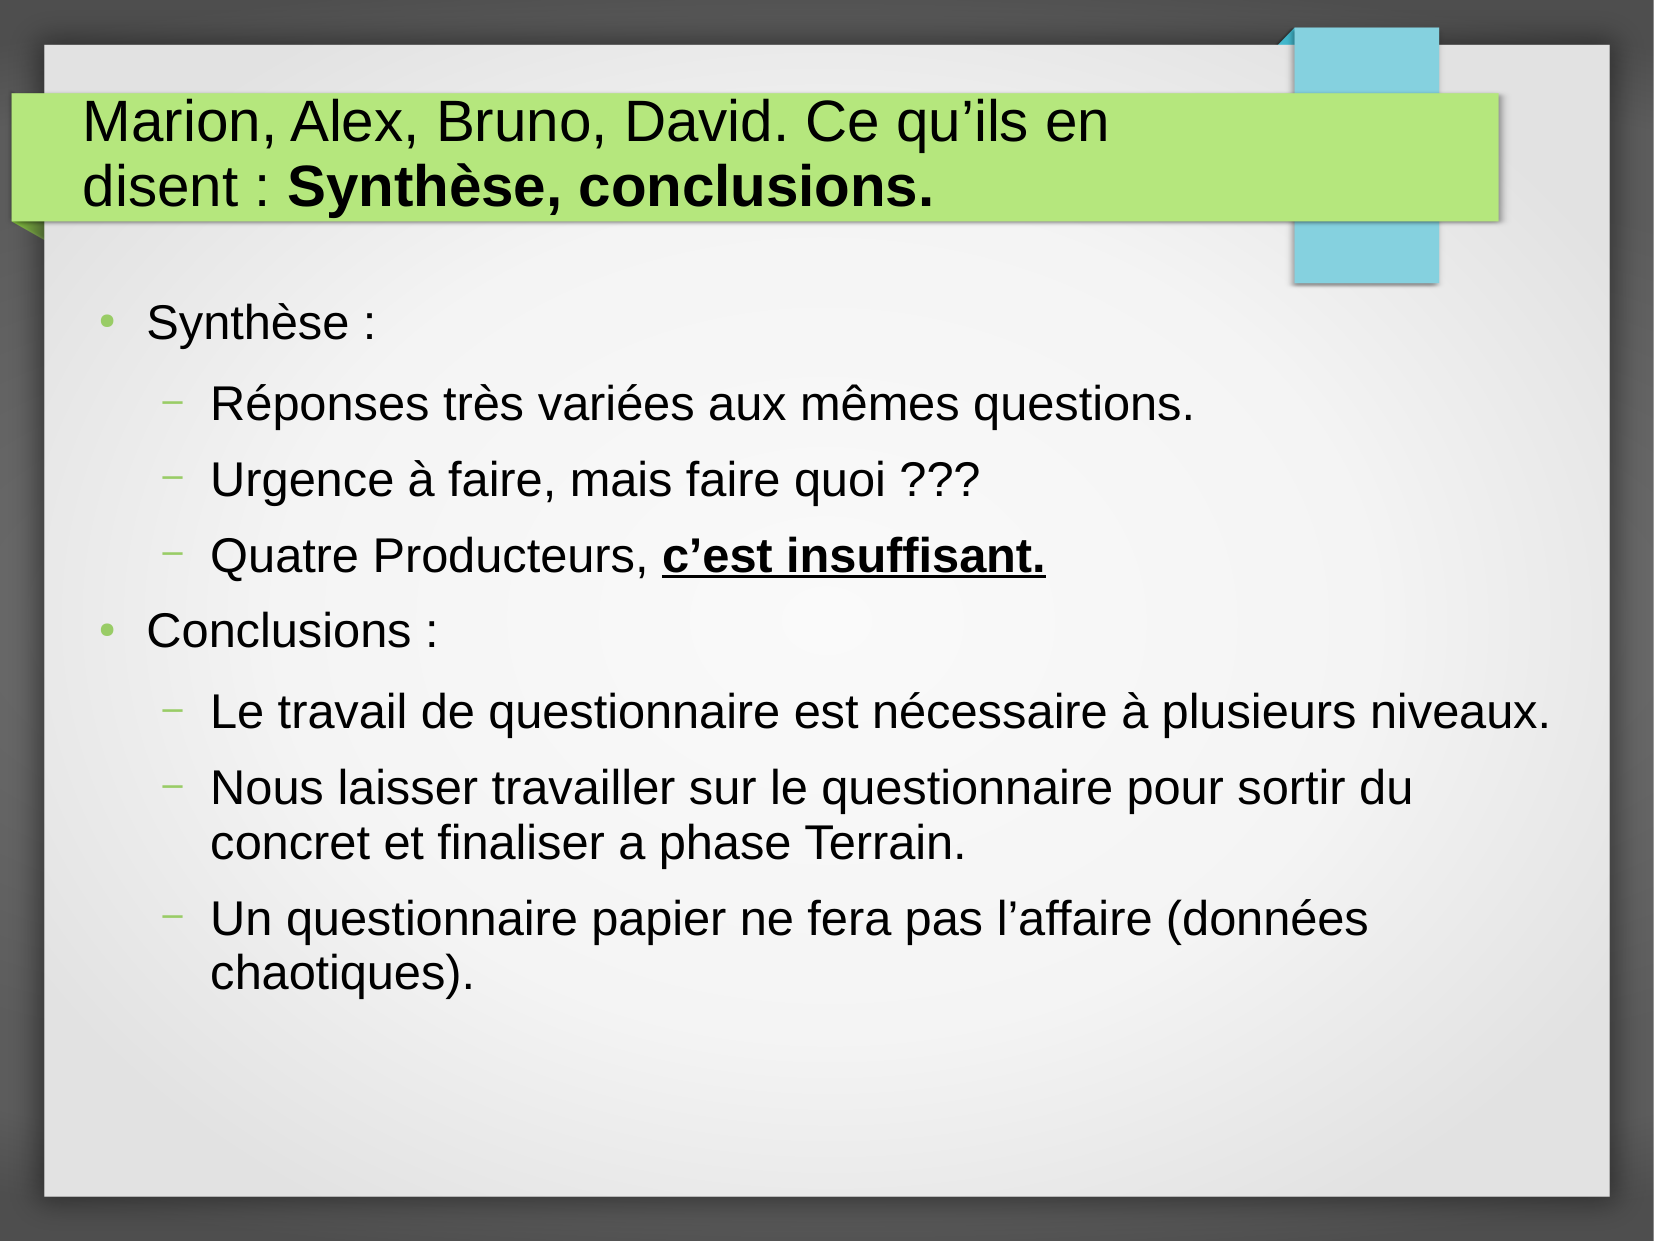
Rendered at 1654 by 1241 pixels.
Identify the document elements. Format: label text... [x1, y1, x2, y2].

list Synthèse : Réponses très variées aux mêmes questions. Urgence à faire, mais faire quoi ??? Quatre Producteurs, c’est insuffisant. Conclusions : Le travail de questionnaire est nécessaire à plusieurs niveaux. Nous laisser travailler sur le questionnaire pour sortir du concret et finaliser a phase Terrain. Un questionnaire papier ne fera pas l’affaire (données chaotiques). [82, 295, 1571, 1015]
title Marion, Alex, Bruno, David. Ce qu’ils en disent : Synthèse, conclusions. [82, 88, 1264, 219]
picture [0, 0, 1654, 1241]
